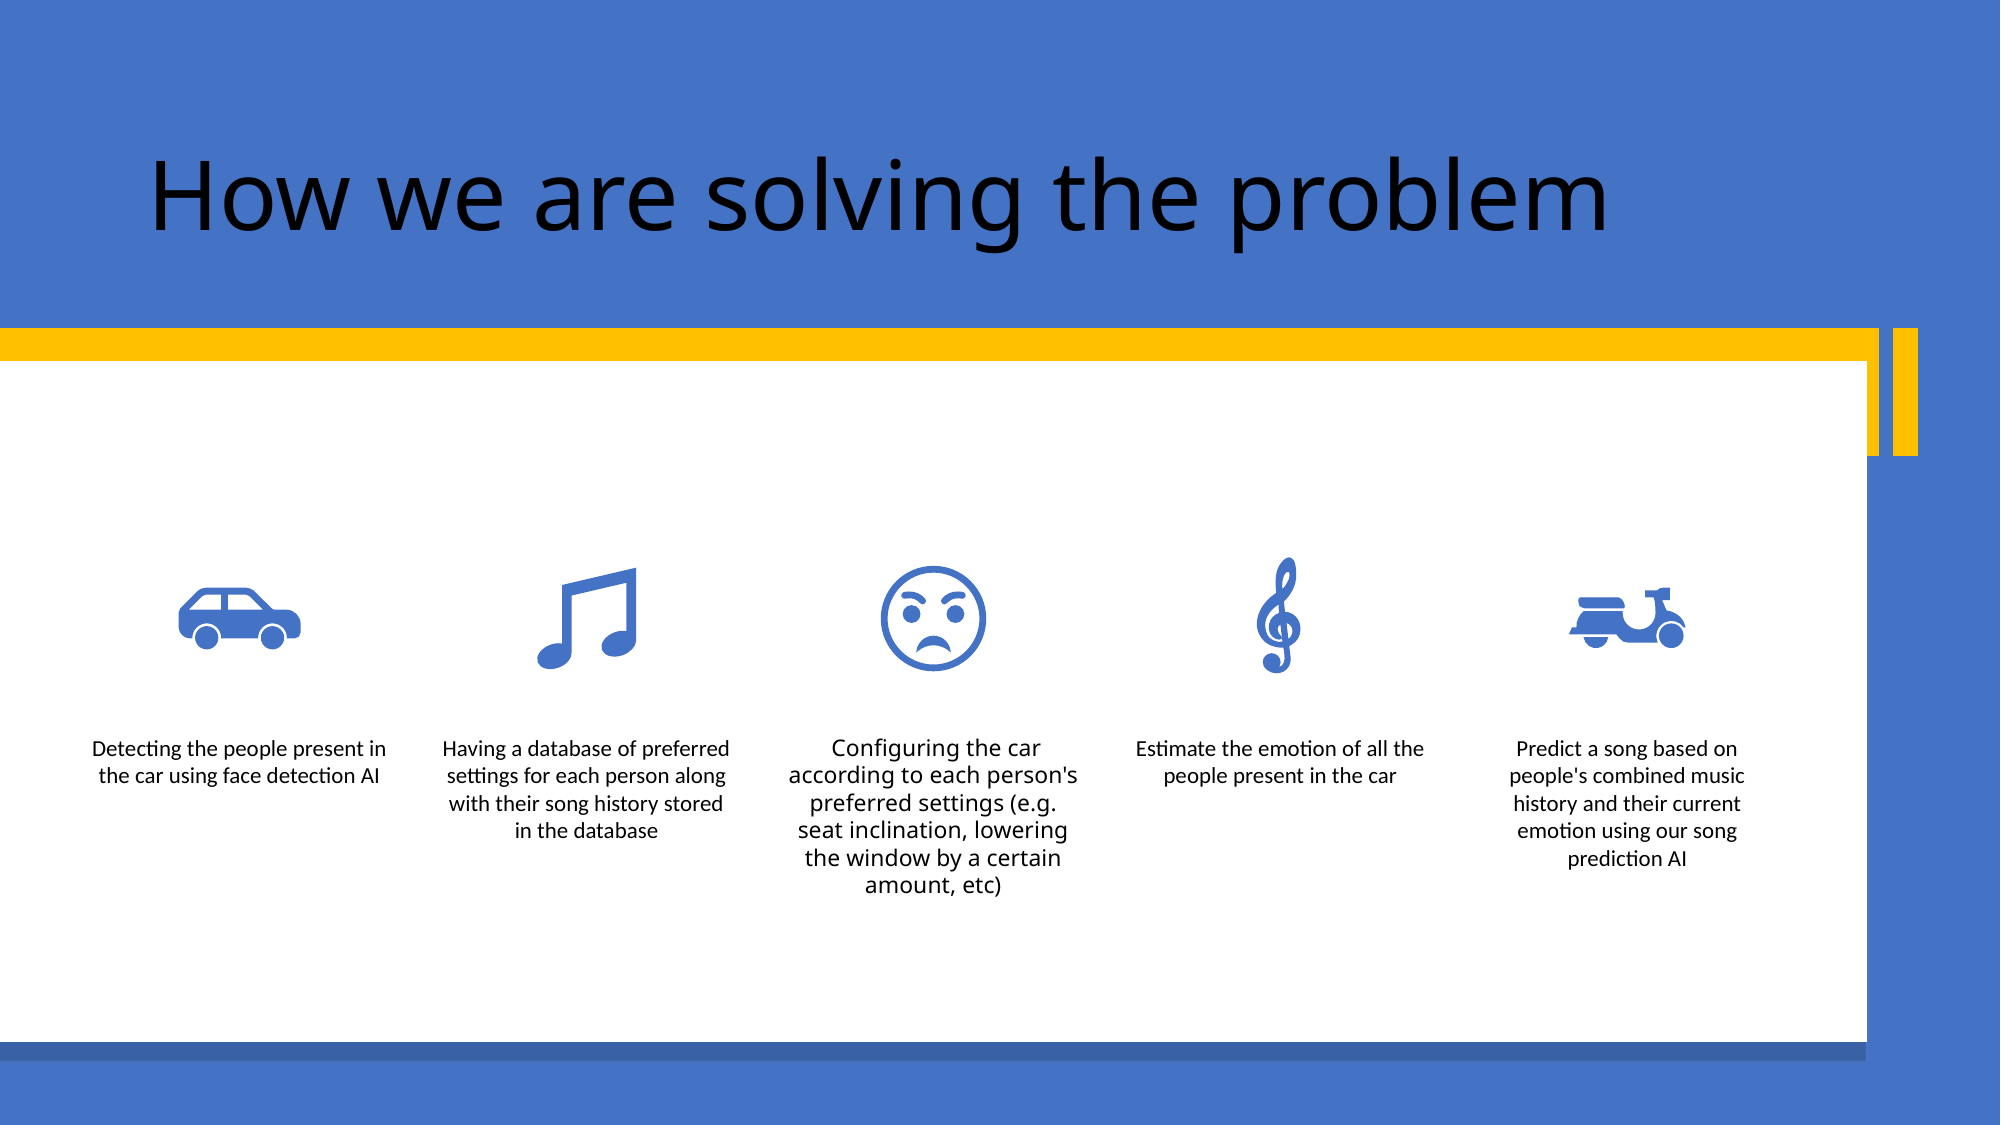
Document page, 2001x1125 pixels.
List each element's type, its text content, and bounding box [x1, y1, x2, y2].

title How we are solving the problem [132, 63, 1648, 259]
text_box Having a database of preferred settings for each person along with their song history stored in the database [438, 733, 735, 874]
text_box Configuring the car according to each person's preferred settings (e.g. seat inclination, lowering the window by a certain amount, etc) [785, 733, 1082, 874]
text_box Predict a song based on people's combined music history and their current emotion using our song prediction AI [1479, 733, 1776, 874]
text_box [0, 0, 2000, 1125]
text_box Detecting the people present in the car using face detection AI [91, 733, 388, 874]
text_box Estimate the emotion of all the people present in the car [1132, 733, 1429, 874]
